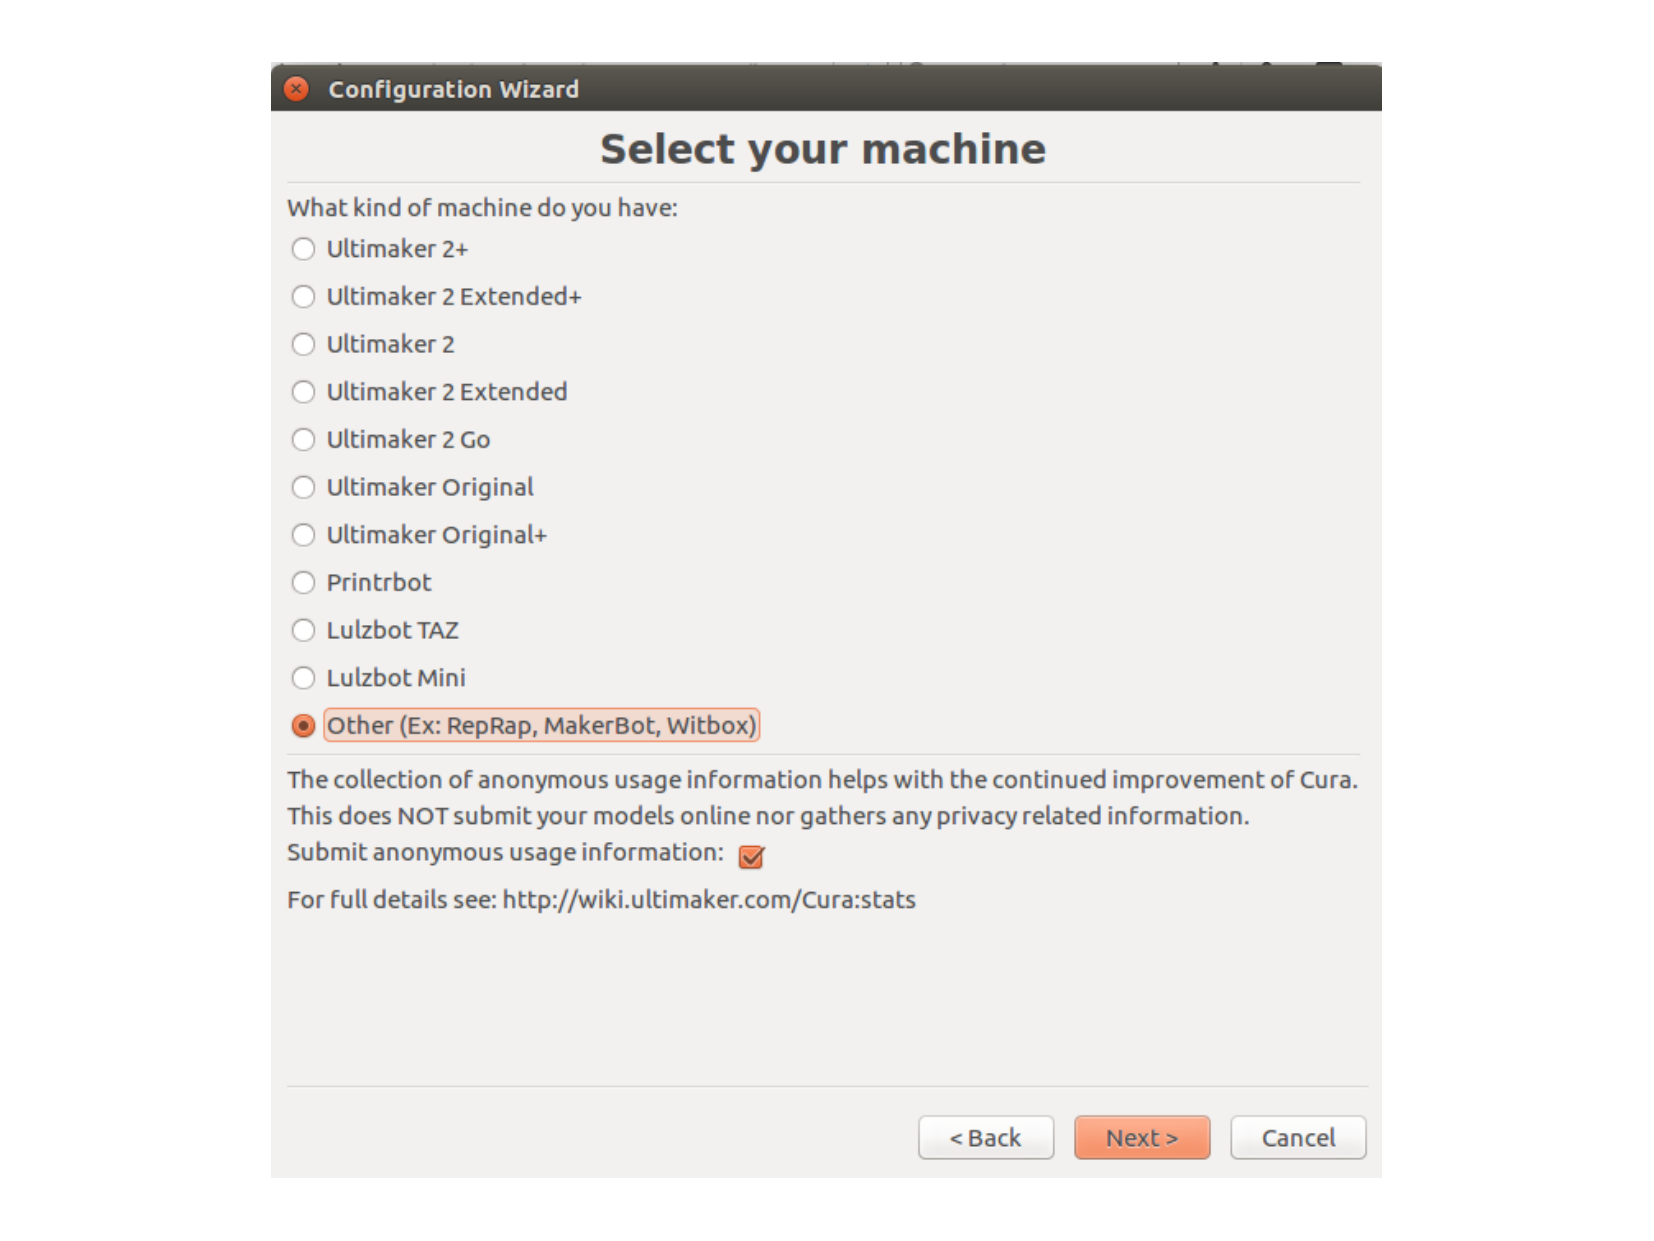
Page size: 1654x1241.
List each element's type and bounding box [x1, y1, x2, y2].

picture [271, 62, 1382, 1178]
